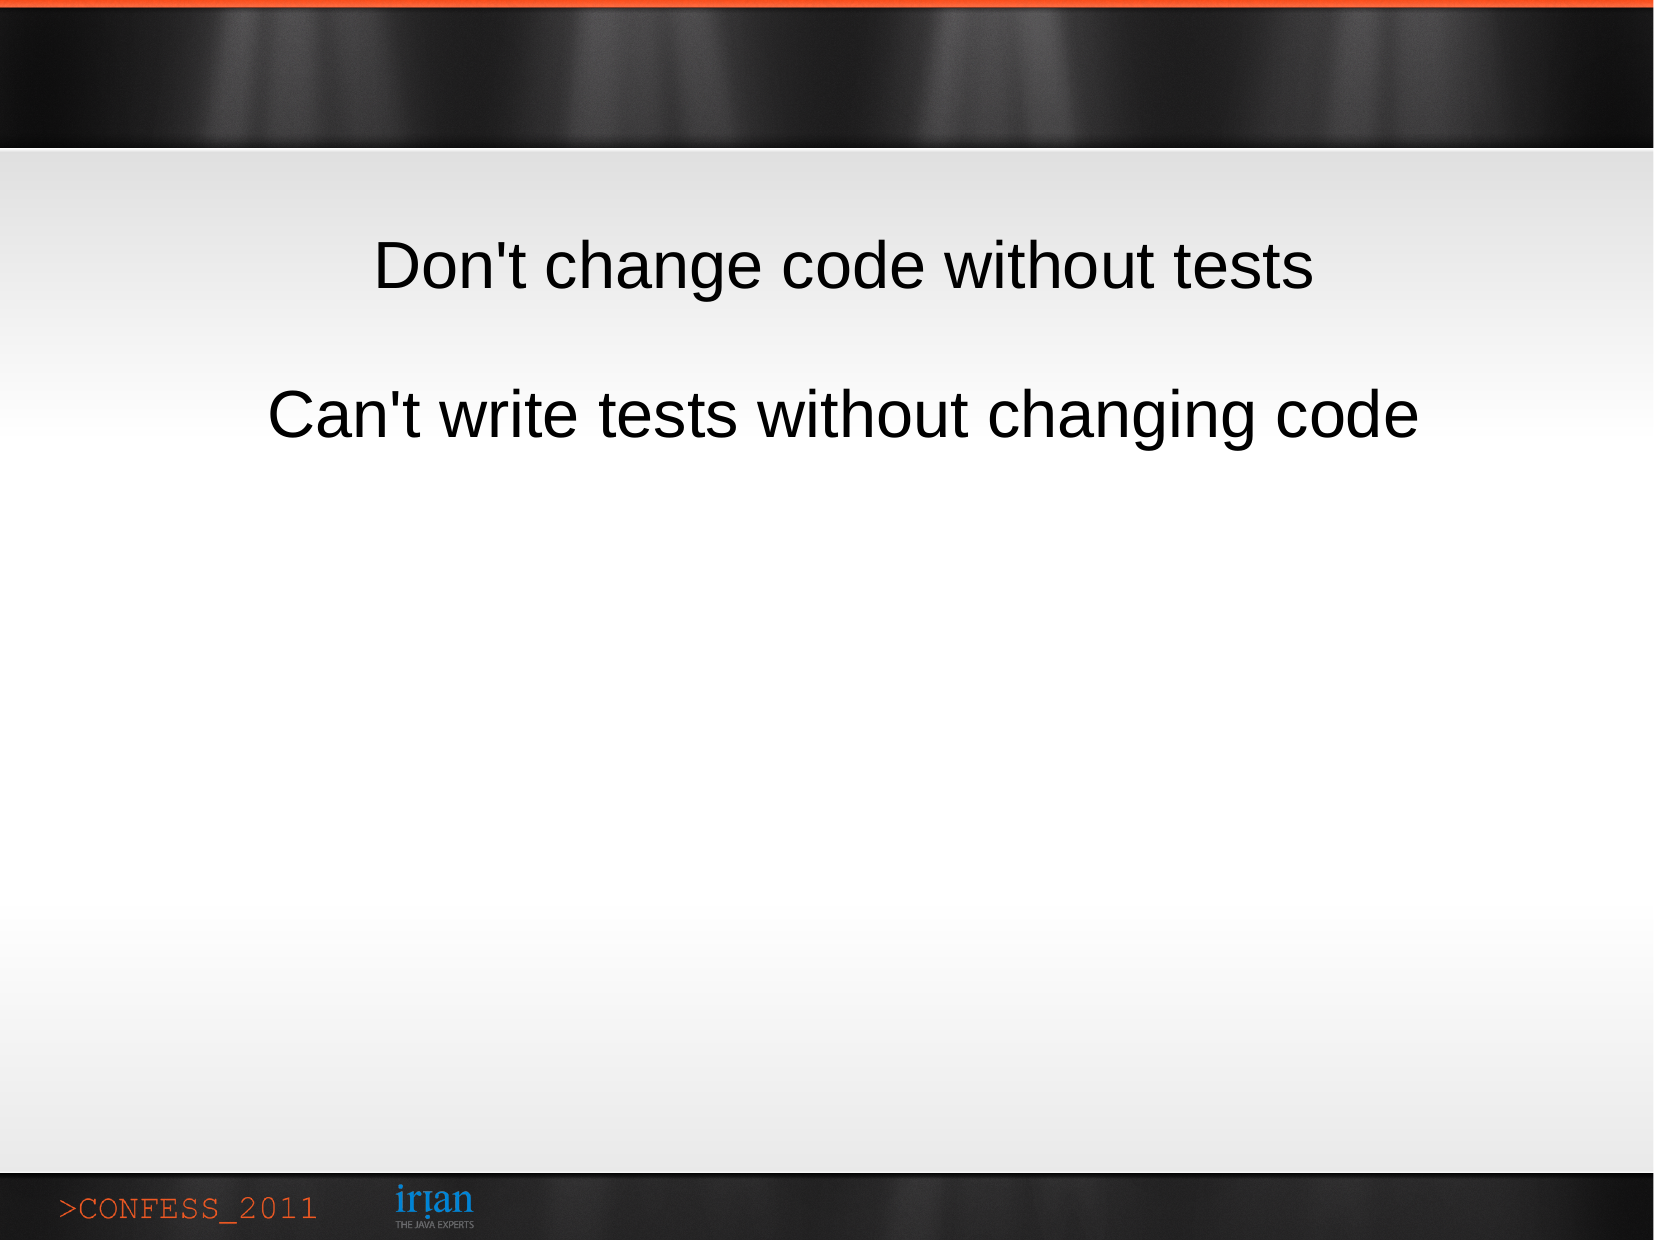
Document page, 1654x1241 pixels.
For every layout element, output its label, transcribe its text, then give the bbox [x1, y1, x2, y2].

subtitle Don't change code without tests Can't write tests without changing code [100, 6, 1589, 1125]
picture [0, 0, 1654, 1240]
